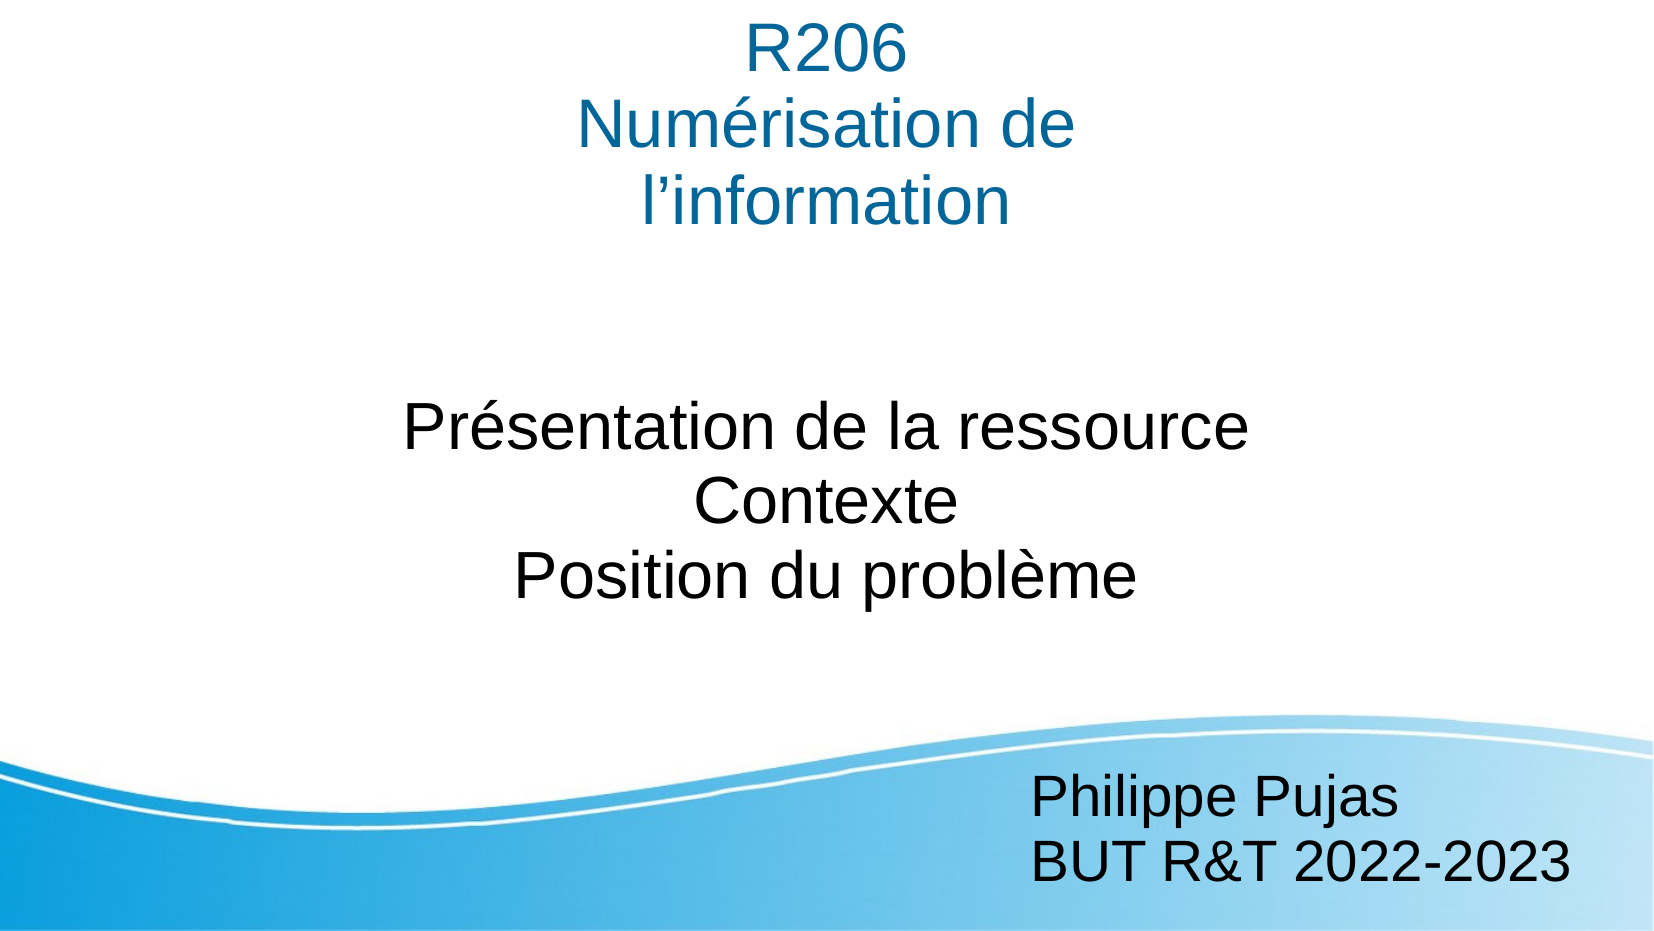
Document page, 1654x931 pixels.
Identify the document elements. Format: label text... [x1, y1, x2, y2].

text_box Philippe Pujas BUT R&T 2022-2023 [1015, 755, 1654, 926]
picture [0, 714, 1654, 931]
subtitle Présentation de la ressource Contexte Position du problème [82, 274, 1571, 727]
title R206 Numérisation de l’information [389, 8, 1264, 240]
